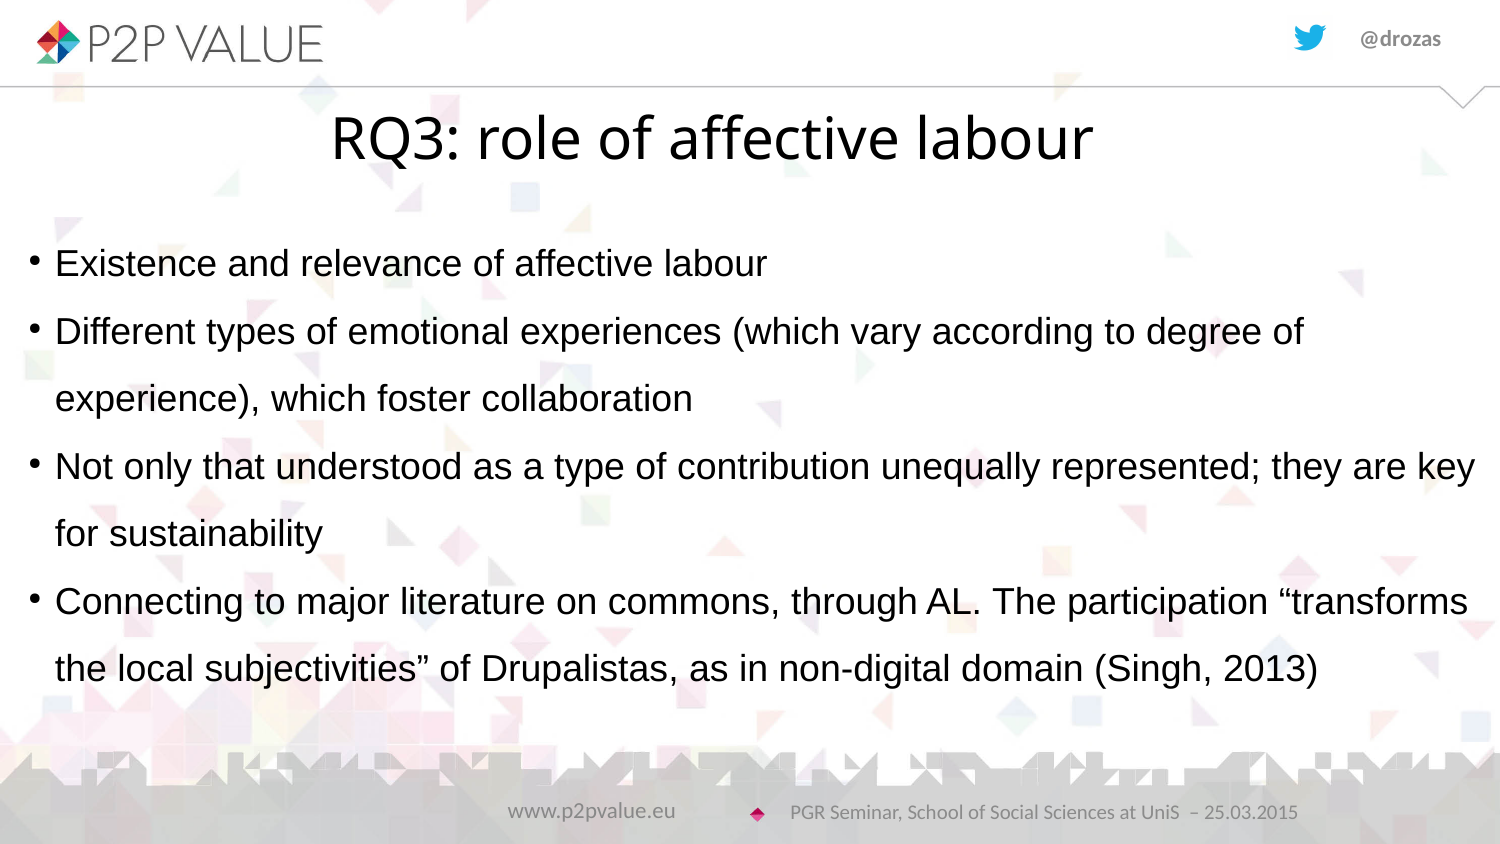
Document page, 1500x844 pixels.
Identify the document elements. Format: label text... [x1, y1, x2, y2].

subtitle Existence and relevance of affective labour Different types of emotional experiences (which vary according to degree of experience), which foster collaboration Not only that understood as a type of contribution unequally represented; they are key for sustainability Connecting to major literature on commons, through AL. The participation “transforms the local subjectivities” of Drupalistas, as in non-digital domain (Singh, 2013) [15, 210, 1496, 766]
title RQ3: role of affective labour [60, 92, 1366, 181]
text_box PGR Seminar, School of Social Sciences at UniS – 25.03.2015 [777, 788, 1470, 834]
text_box @drozas [1333, 15, 1455, 60]
text_box www.p2pvalue.eu [501, 789, 720, 829]
picture [0, 0, 1500, 844]
